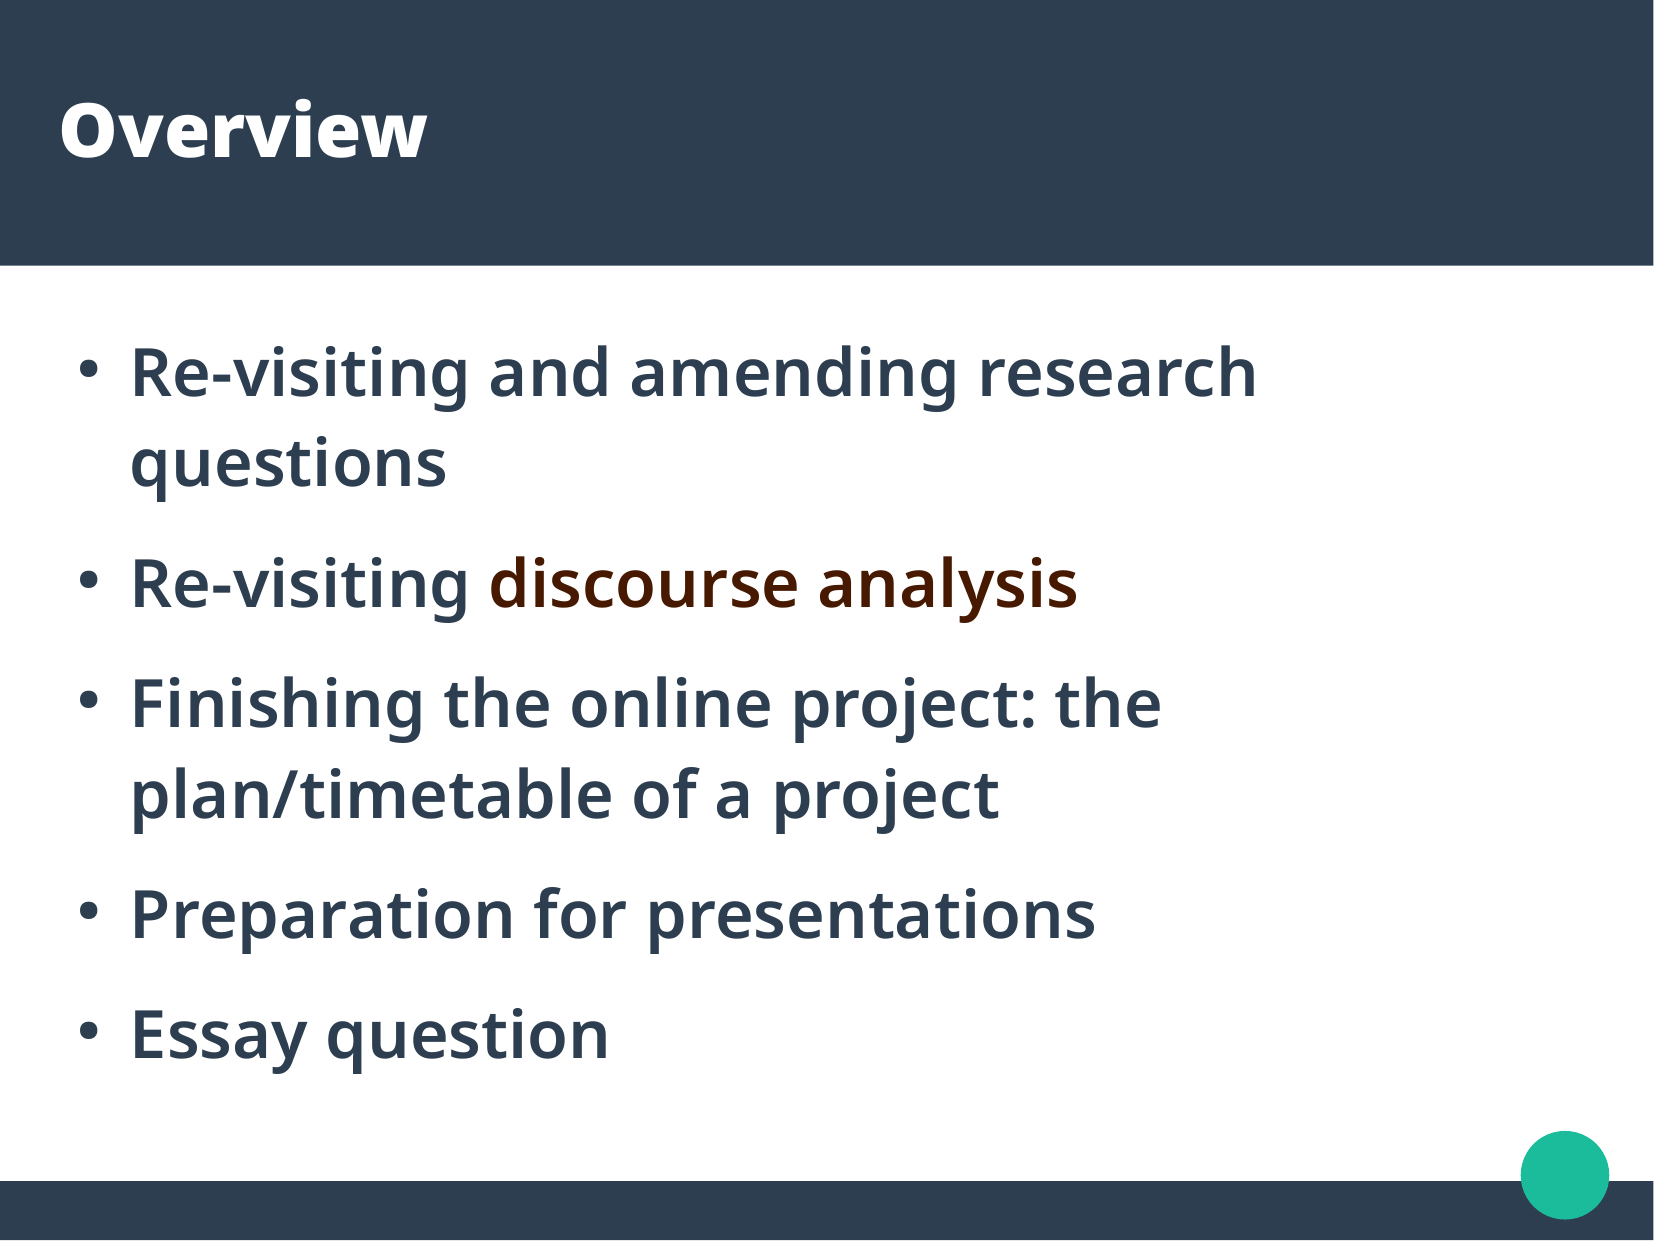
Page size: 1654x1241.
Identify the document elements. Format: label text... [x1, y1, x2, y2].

title Overview [59, 49, 1595, 207]
list Re-visiting and amending research questions Re-visiting discourse analysis Finishing the online project: the plan/timetable of a project Preparation for presentations Essay question [59, 324, 1595, 1152]
